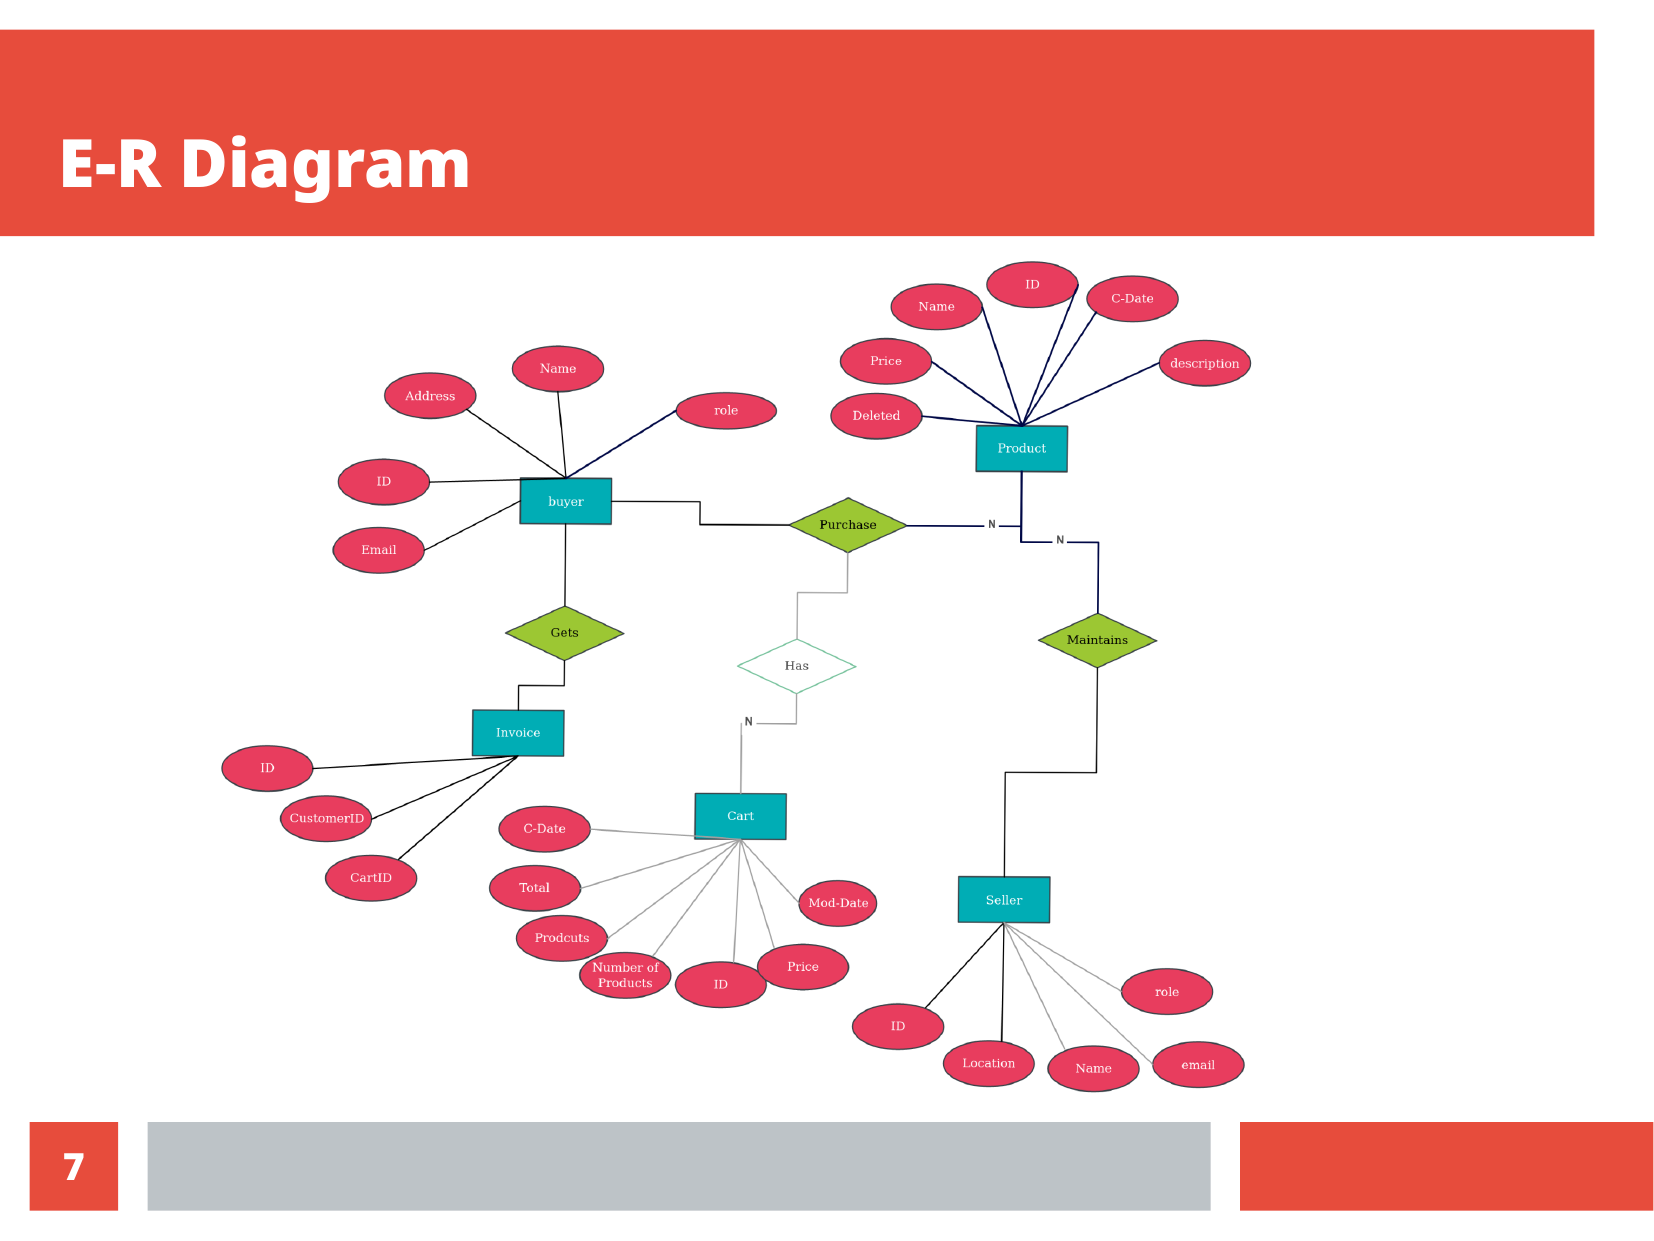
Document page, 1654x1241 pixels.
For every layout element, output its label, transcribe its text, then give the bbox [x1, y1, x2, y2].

picture [200, 240, 1269, 1110]
title E-R Diagram [59, 59, 1595, 207]
